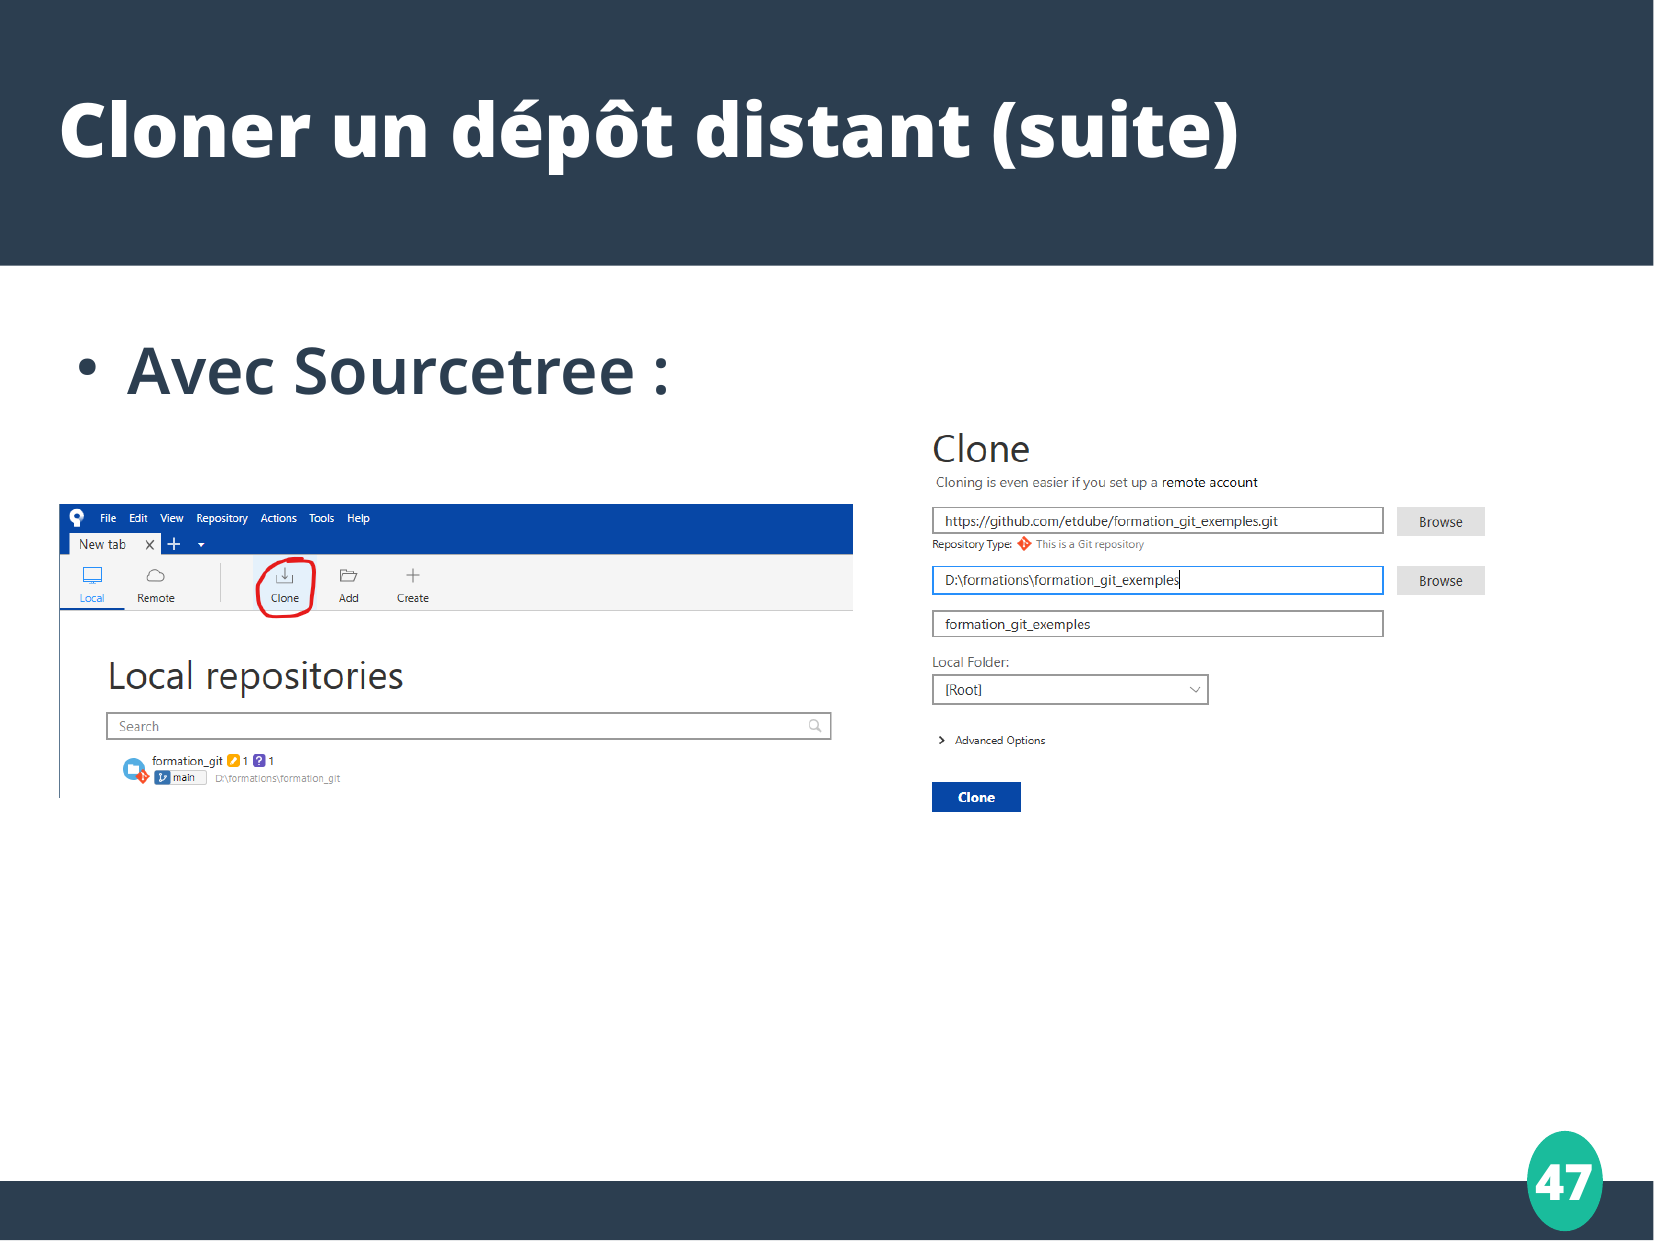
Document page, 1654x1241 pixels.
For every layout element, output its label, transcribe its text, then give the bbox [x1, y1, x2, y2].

picture [915, 413, 1506, 849]
picture [59, 504, 853, 798]
list Avec Sourcetree : [59, 324, 1595, 414]
title Cloner un dépôt distant (suite) [59, 49, 1595, 207]
